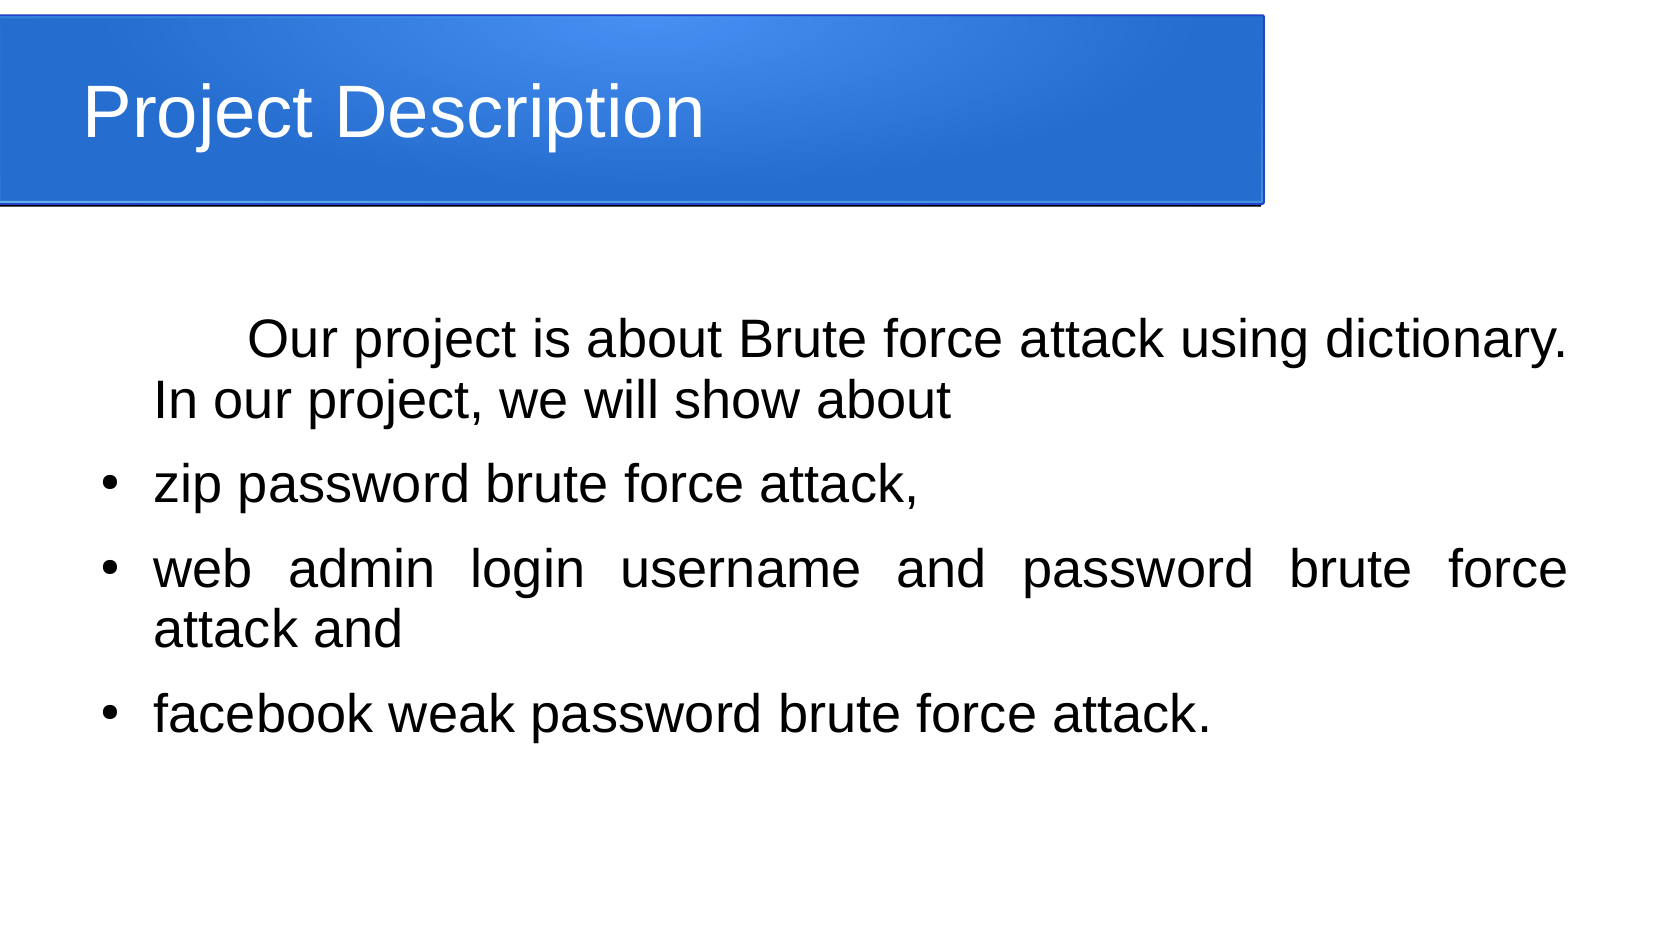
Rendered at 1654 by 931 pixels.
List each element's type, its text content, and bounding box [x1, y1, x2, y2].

list Our project is about Brute force attack using dictionary. In our project, we will show about zip password brute force attack, web admin login username and password brute force attack and facebook weak password brute force attack. [82, 224, 1571, 764]
title Project Description [82, 35, 1235, 189]
